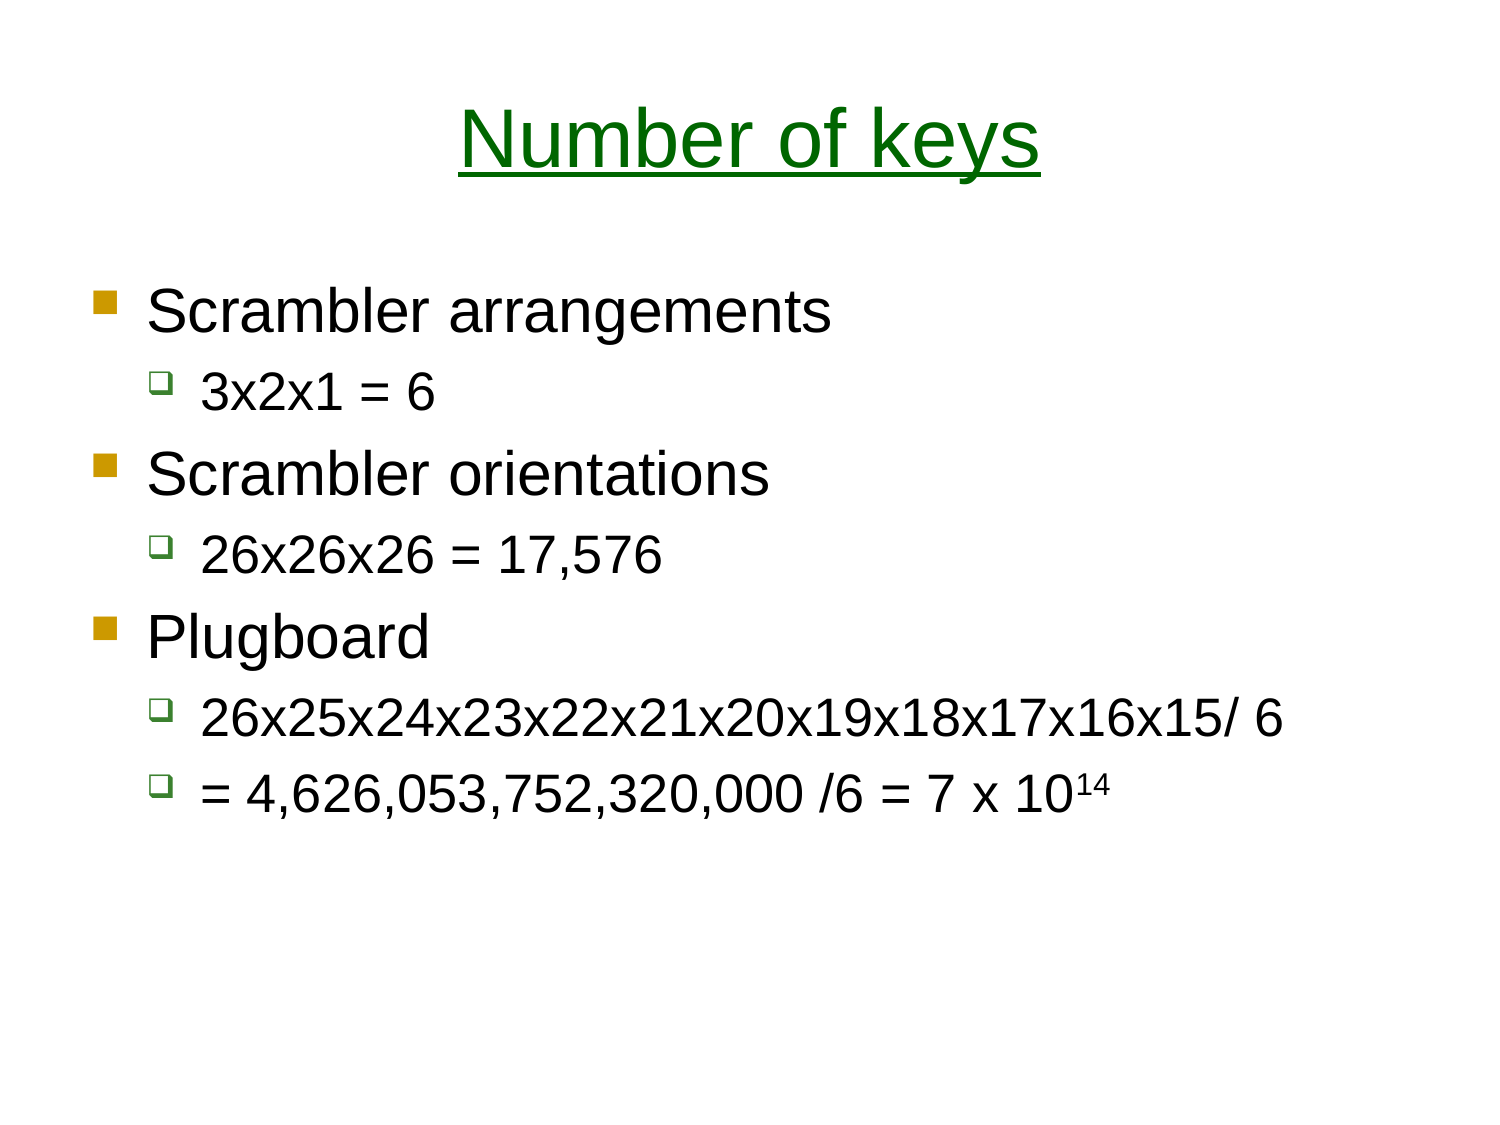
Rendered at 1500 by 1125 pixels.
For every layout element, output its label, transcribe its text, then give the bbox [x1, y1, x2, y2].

title Number of keys [75, 88, 1425, 190]
list Scrambler arrangements 3x2x1 = 6 Scrambler orientations 26x26x26 = 17,576 Plugboard 26x25x24x23x22x21x20x19x18x17x16x15/ 6 = 4,626,053,752,320,000 /6 = 7 x 1014 [75, 262, 1425, 1006]
